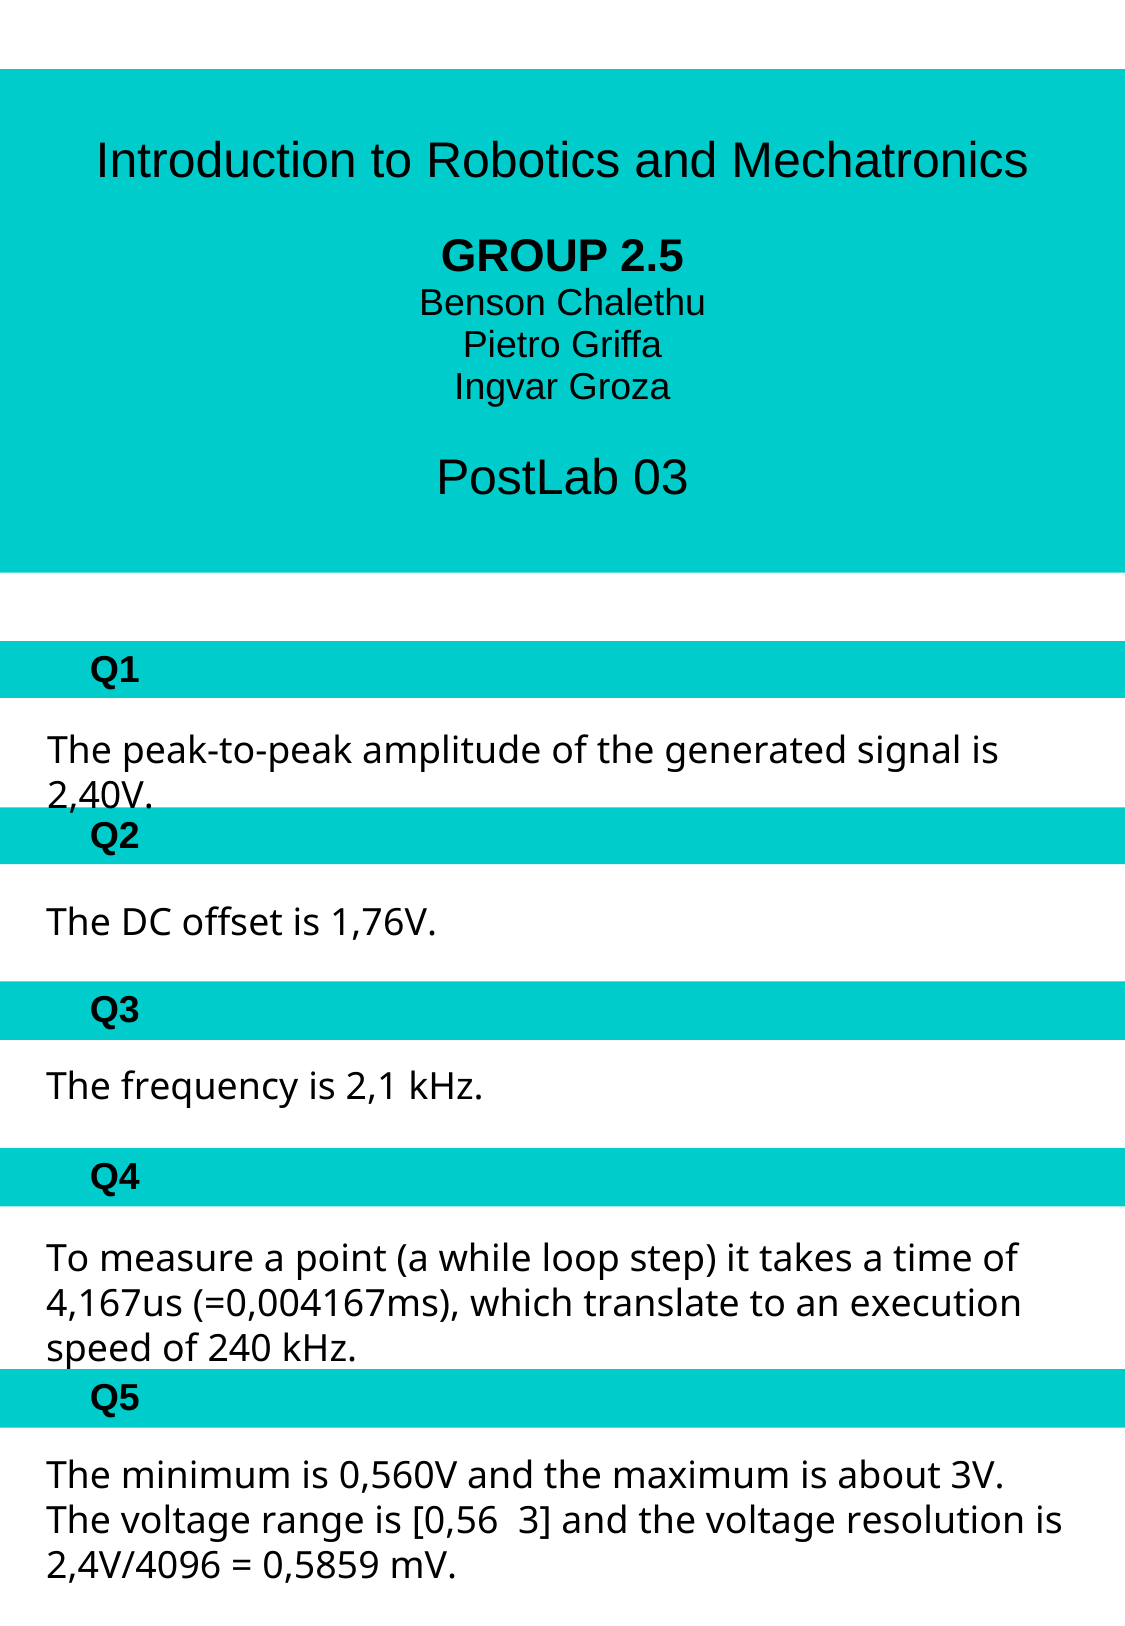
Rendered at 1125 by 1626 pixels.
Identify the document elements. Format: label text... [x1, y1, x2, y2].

text_box The frequency is 2,1 kHz. [31, 1054, 1094, 1115]
text_box Q5 [0, 1369, 1125, 1428]
text_box Q3 [0, 981, 1125, 1040]
text_box Q2 [0, 807, 1125, 865]
text_box The DC offset is 1,76V. [31, 890, 1094, 952]
text_box Introduction to Robotics and Mechatronics GROUP 2.5 Benson Chalethu Pietro Griffa Ingvar Groza PostLab 03 [0, 69, 1125, 573]
text_box The minimum is 0,560V and the maximum is about 3V. The voltage range is [0,56 3] and the voltage resolution is 2,4V/4096 = 0,5859 mV. [31, 1443, 1094, 1595]
text_box Q4 [0, 1147, 1125, 1207]
text_box The peak-to-peak amplitude of the generated signal is 2,40V. [32, 718, 1096, 780]
text_box To measure a point (a while loop step) it takes a time of 4,167us (=0,004167ms), which translate to an execution speed of 240 kHz. [31, 1226, 1094, 1333]
text_box Q1 [0, 641, 1125, 698]
